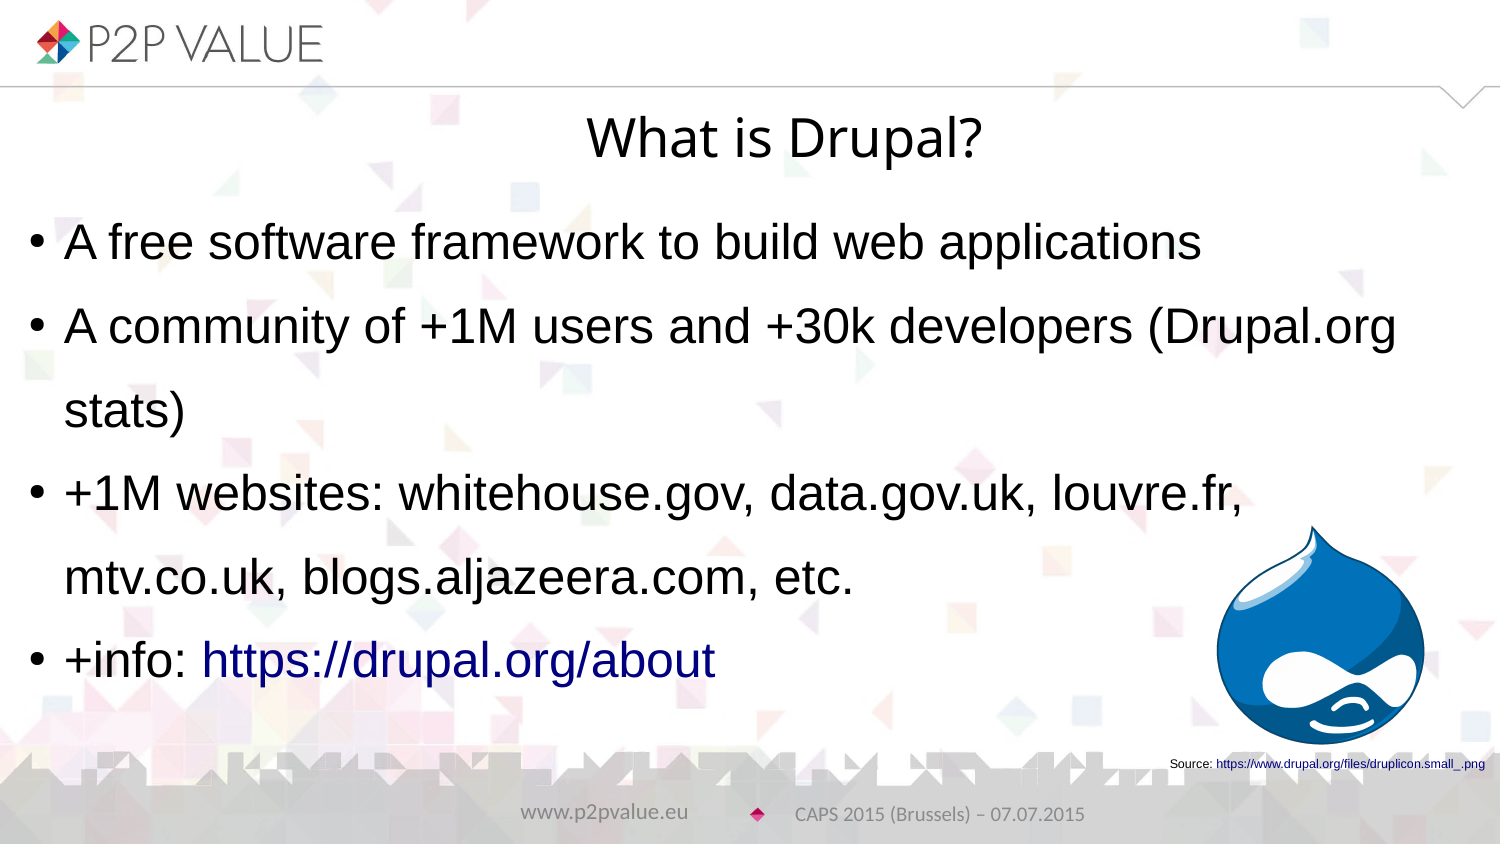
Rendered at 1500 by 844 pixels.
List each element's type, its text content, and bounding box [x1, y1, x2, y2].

text_box Source: https://www.drupal.org/files/druplicon.small_.png [1155, 750, 1500, 779]
picture [0, 0, 1500, 844]
text_box www.p2pvalue.eu [514, 790, 733, 830]
subtitle A free software framework to build web applications A community of +1M users and +30k developers (Drupal.org stats) +1M websites: whitehouse.gov, data.gov.uk, louvre.fr, mtv.co.uk, blogs.aljazeera.com, etc. +info: https://drupal.org/about [15, 180, 1496, 736]
text_box CAPS 2015 (Brussels) – 07.07.2015 [781, 790, 1474, 836]
title What is Drupal? [324, 92, 1246, 180]
